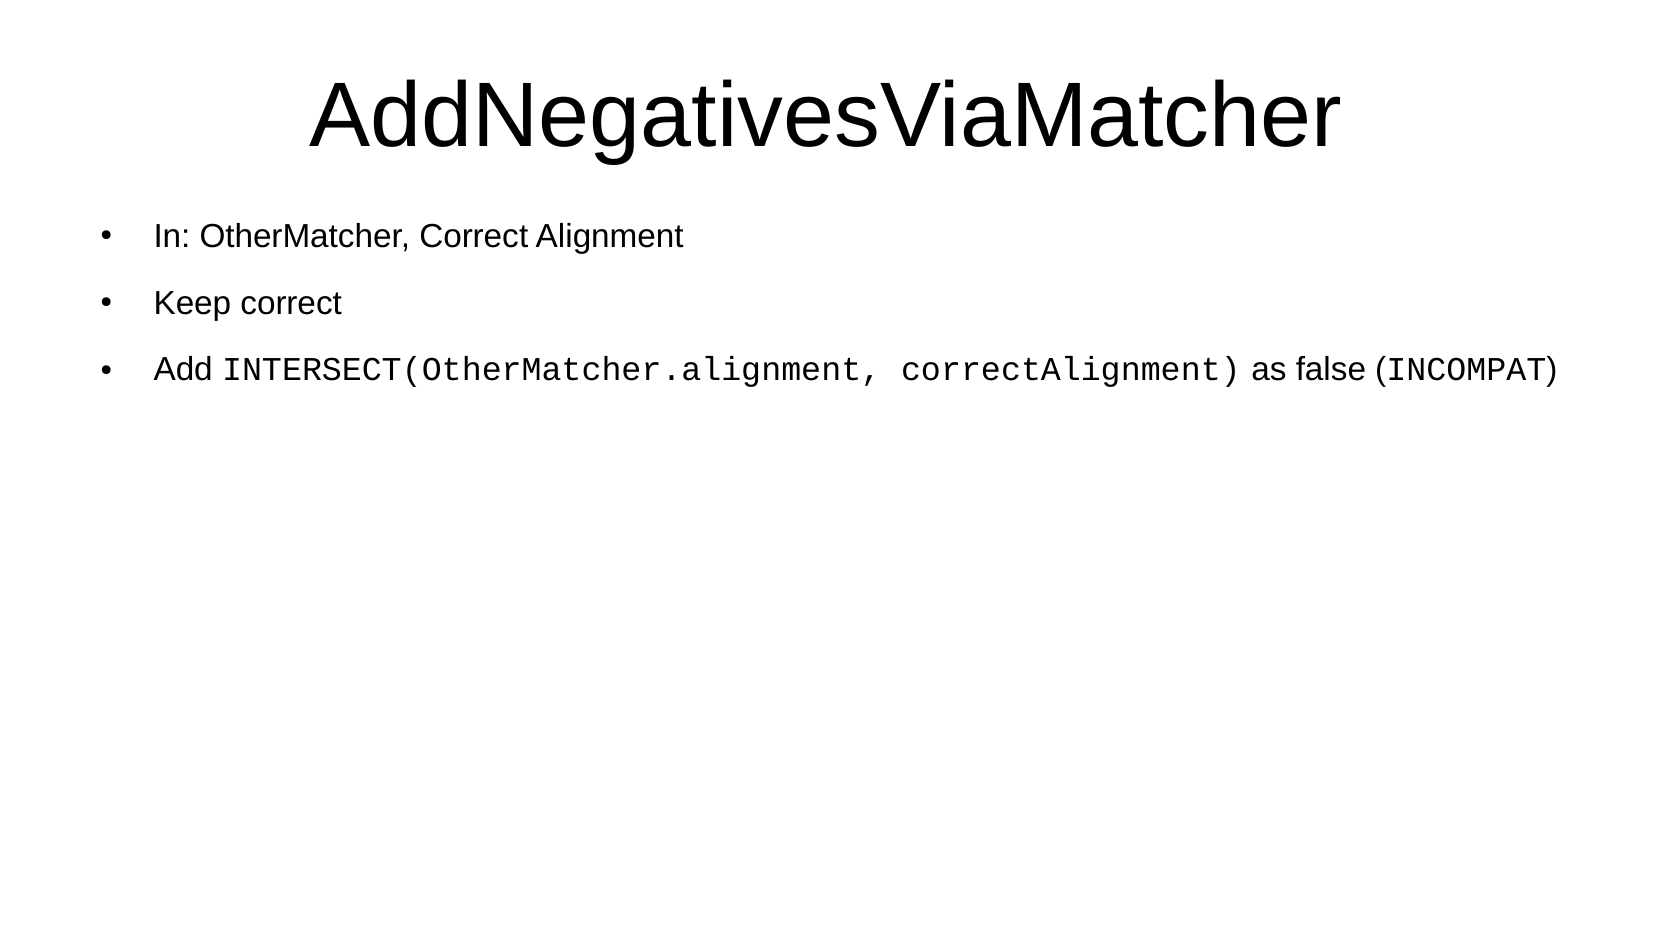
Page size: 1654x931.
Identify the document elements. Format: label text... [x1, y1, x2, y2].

title AddNegativesViaMatcher [82, 37, 1571, 193]
list In: OtherMatcher, Correct Alignment Keep correct Add INTERSECT(OtherMatcher.alignment, correctAlignment) as false (INCOMPAT) [82, 217, 1571, 758]
